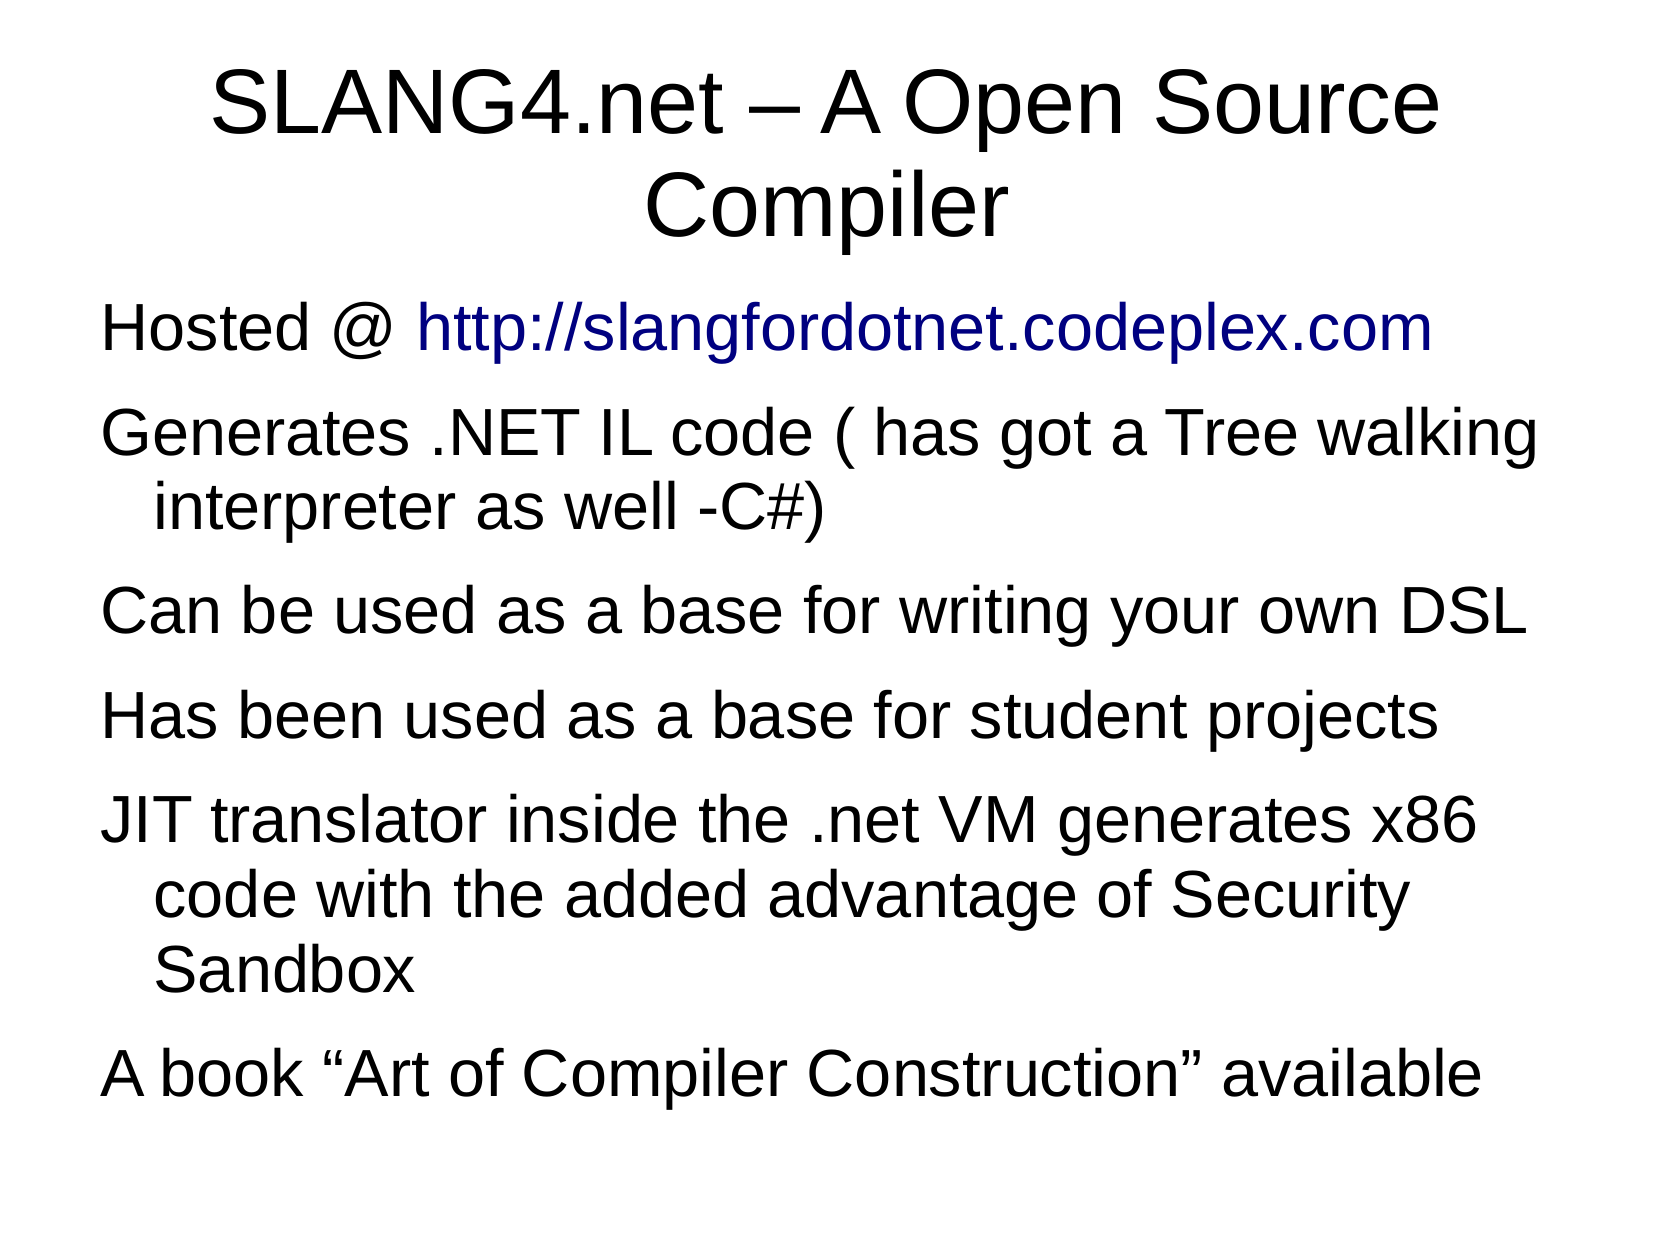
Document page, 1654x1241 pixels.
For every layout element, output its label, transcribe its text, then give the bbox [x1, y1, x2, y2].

title SLANG4.net – A Open Source Compiler [82, 50, 1571, 256]
list Hosted @ http://slangfordotnet.codeplex.com Generates .NET IL code ( has got a Tree walking interpreter as well -C#) Can be used as a base for writing your own DSL Has been used as a base for student projects JIT translator inside the .net VM generates x86 code with the added advantage of Security Sandbox A book “Art of Compiler Construction” available [82, 290, 1571, 1186]
